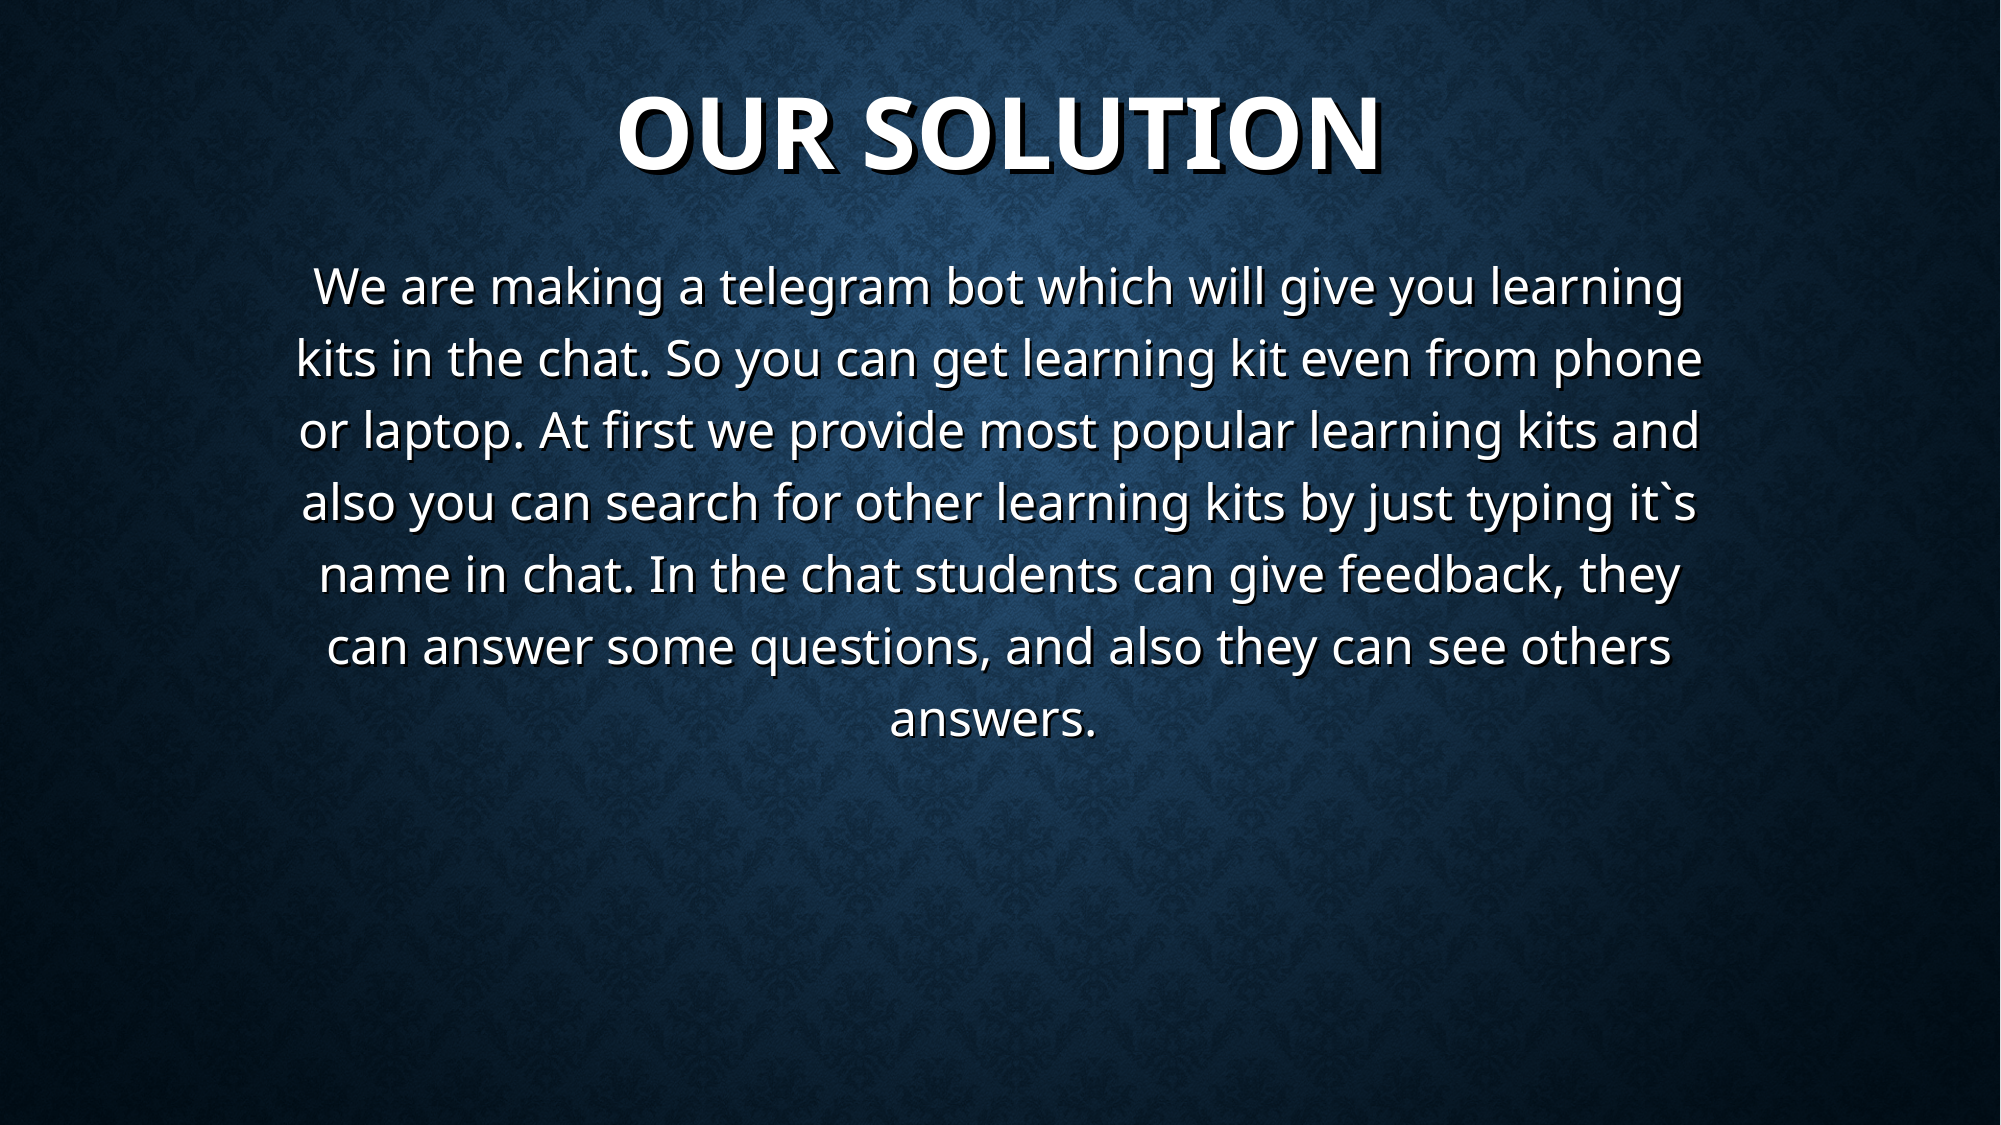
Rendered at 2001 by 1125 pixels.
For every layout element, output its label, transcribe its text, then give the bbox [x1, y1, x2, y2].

title Our solution [261, 24, 1739, 199]
subtitle We are making a telegram bot which will give you learning kits in the chat. So you can get learning kit even from phone or laptop. At first we provide most popular learning kits and also you can search for other learning kits by just typing it`s name in chat. In the chat students can give feedback, they can answer some questions, and also they can see others answers. [261, 234, 1739, 1066]
